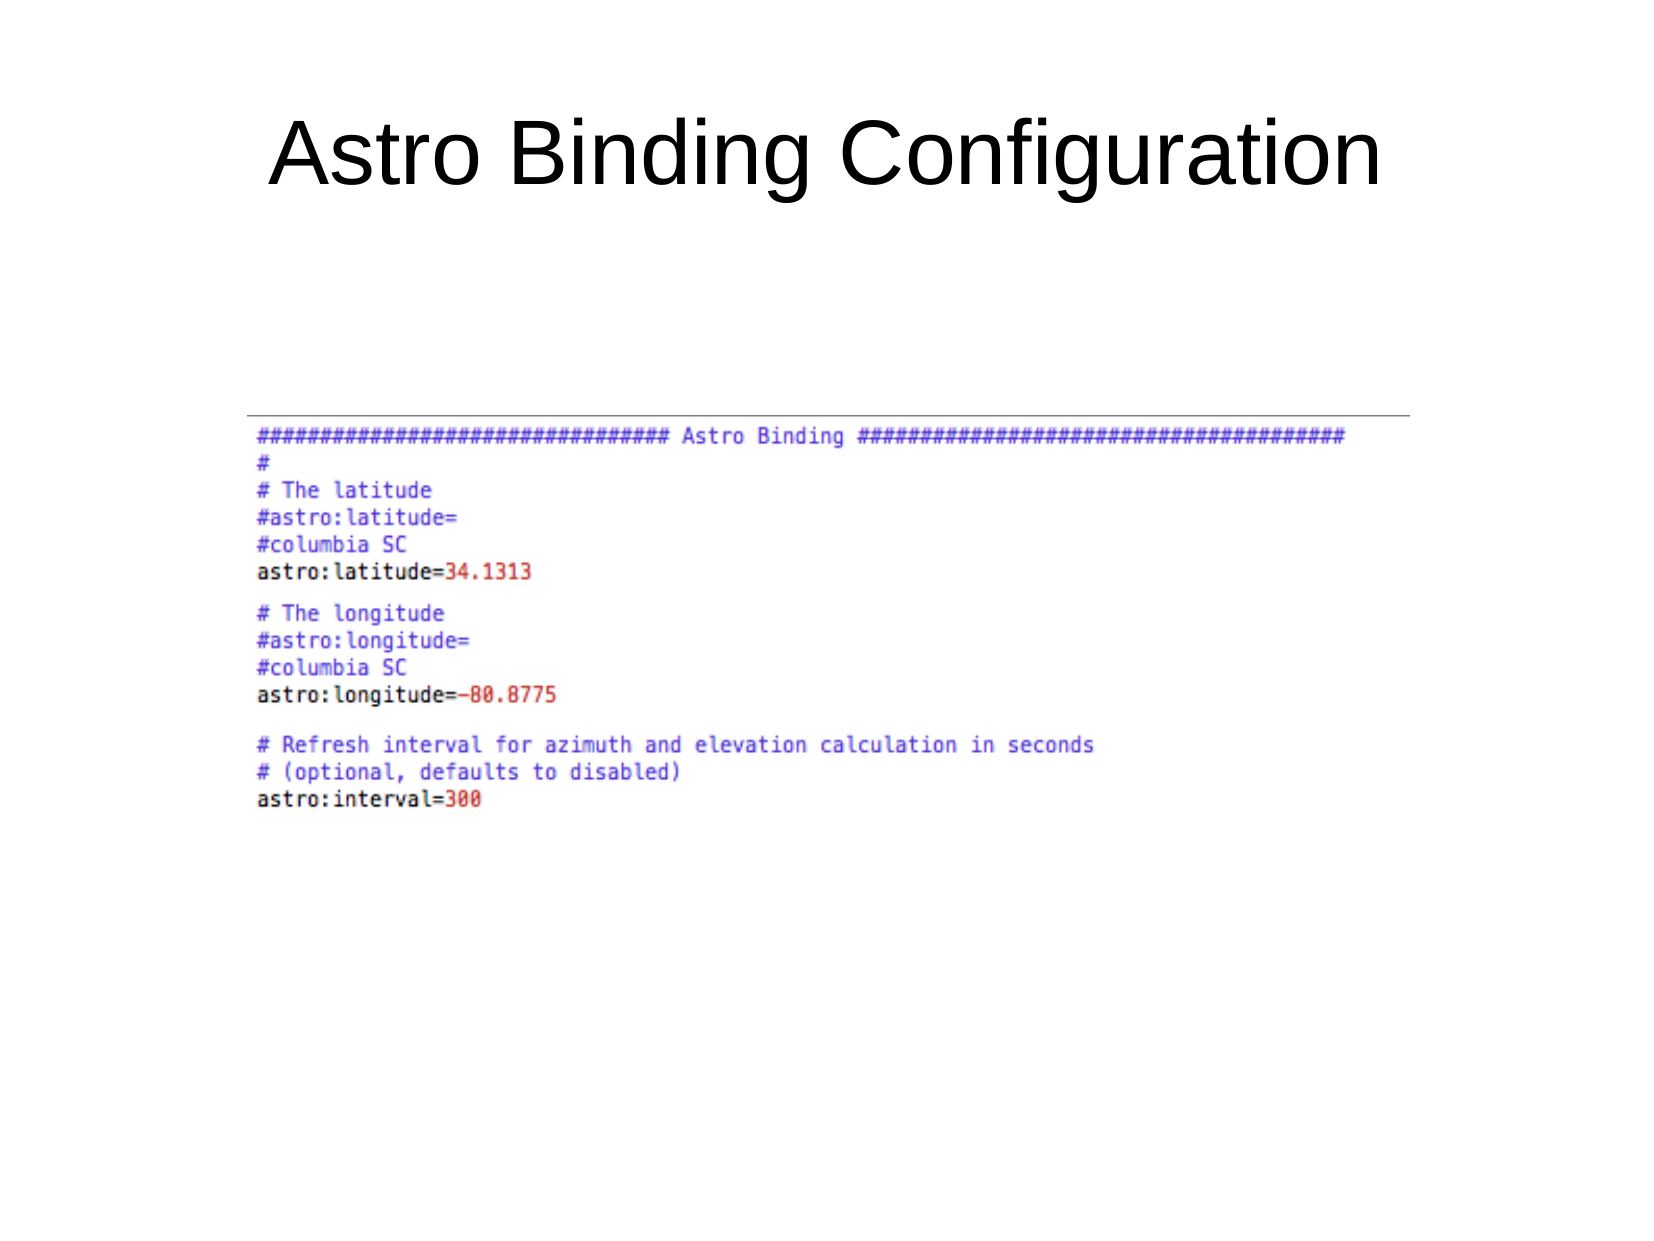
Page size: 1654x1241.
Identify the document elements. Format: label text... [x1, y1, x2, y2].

picture [247, 415, 1410, 826]
title Astro Binding Configuration [82, 49, 1571, 257]
